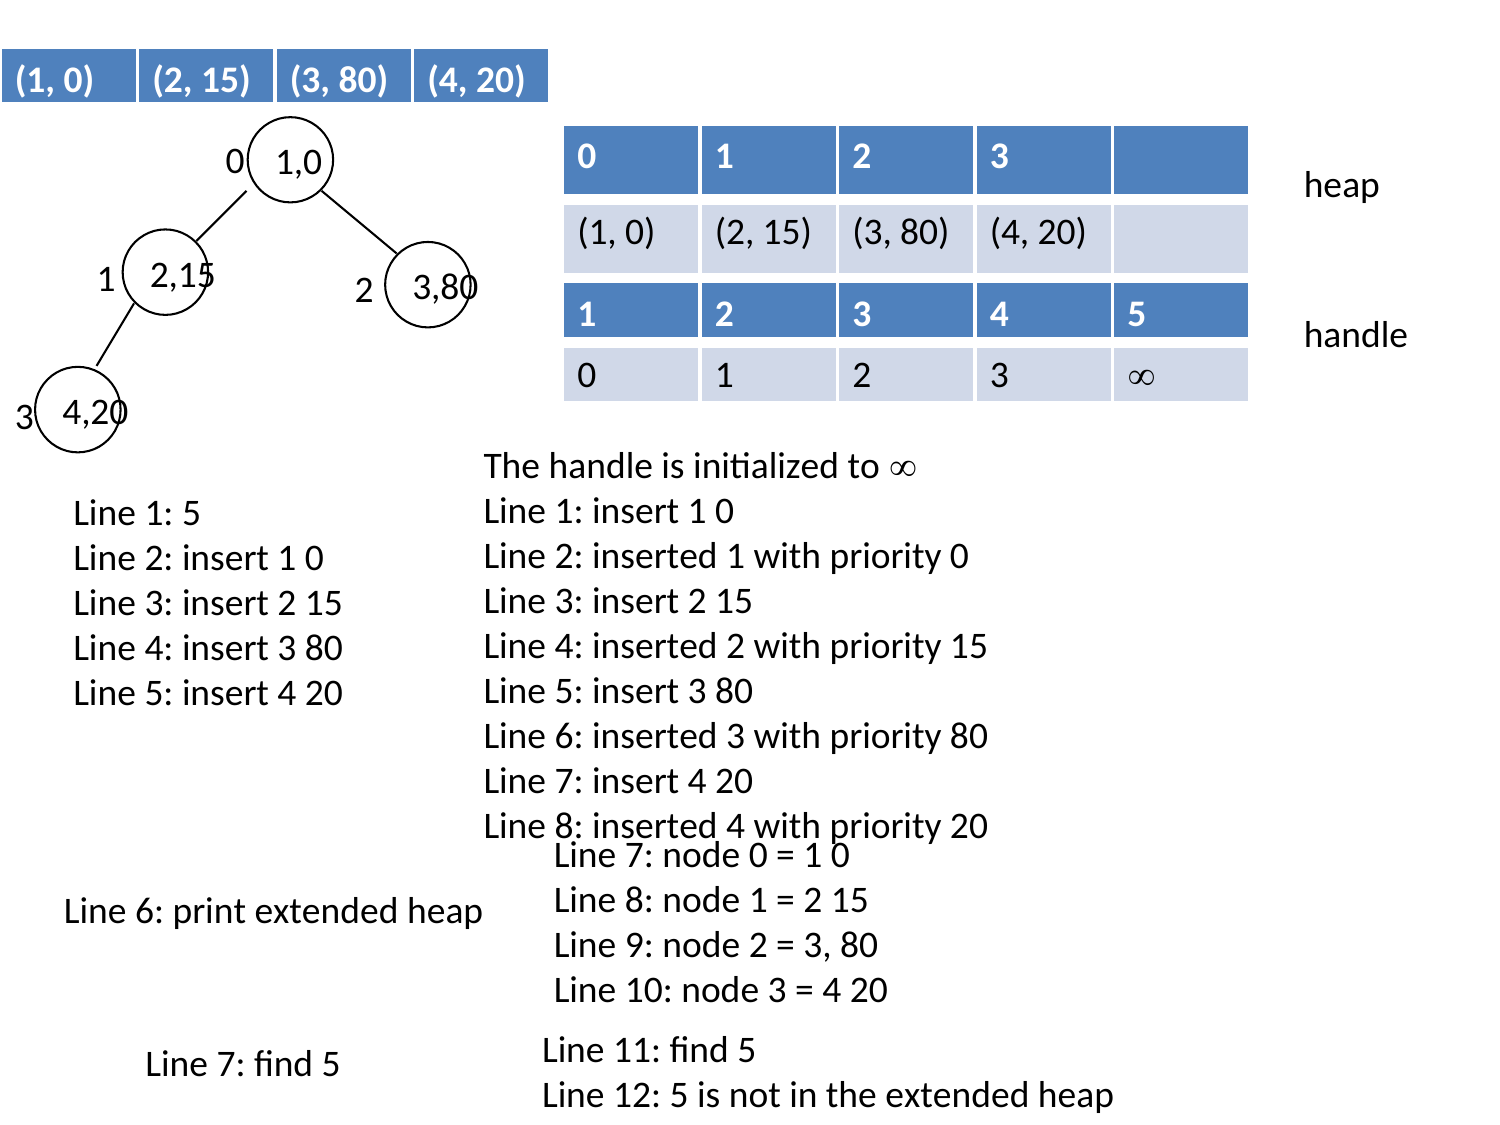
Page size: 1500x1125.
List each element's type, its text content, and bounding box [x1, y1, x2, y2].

table_header 2 [839, 126, 973, 194]
table_cell 0 [564, 348, 698, 401]
table_header 4 [977, 283, 1111, 337]
text_box Line 6: print extended heap [49, 878, 499, 940]
table_cell 1 [702, 348, 836, 401]
text_box handle [1288, 302, 1465, 364]
table_cell (4, 20) [977, 205, 1111, 273]
text_box 1,0 [260, 117, 334, 203]
table_cell (3, 80) [839, 205, 973, 273]
table_header (1, 0) [2, 49, 136, 102]
table_header 2 [702, 283, 836, 337]
text_box 2,15 [131, 229, 208, 315]
text_box Line 7: find 5 [130, 1031, 356, 1092]
table_cell (2, 15) [702, 205, 836, 273]
text_box 2 [339, 257, 422, 319]
table_cell (1, 0) [564, 205, 698, 273]
table_header 0 [564, 126, 698, 194]
text_box Line 7: node 0 = 1 0 Line 8: node 1 = 2 15 Line 9: node 2 = 3, 80 Line 10: node 3 = 4 20 [539, 822, 1290, 1018]
table_cell 3 [977, 348, 1111, 401]
table_cell  [1114, 348, 1248, 401]
table_cell 2 [839, 348, 973, 401]
table_header 5 [1114, 283, 1248, 337]
table_header (3, 80) [277, 49, 411, 102]
text_box 0 [210, 128, 293, 190]
text_box 1 [81, 246, 165, 307]
table_header 3 [839, 283, 973, 337]
text_box 3 [0, 384, 83, 446]
text_box 3,80 [395, 241, 470, 328]
text_box Line 11: find 5 Line 12: 5 is not in the extended heap [527, 1017, 1278, 1123]
text_box heap [1288, 152, 1465, 213]
text_box 3,80 [463, 277, 471, 297]
text_box The handle is initialized to  Line 1: insert 1 0 Line 2: inserted 1 with priority 0 Line 3: insert 2 15 Line 4: inserted 2 with priority 15 Line 5: insert 3 80 Line 6: inserted 3 with priority 80 Line 7: insert 4 20 Line 8: inserted 4 with priority 20 [468, 433, 1219, 854]
table_header (4, 20) [414, 49, 548, 102]
text_box 4,20 [113, 402, 121, 422]
text_box Line 1: 5 Line 2: insert 1 0 Line 3: insert 2 15 Line 4: insert 3 80 Line 5: insert 4 20 [58, 480, 411, 766]
table_header 1 [702, 126, 836, 194]
table_header 3 [977, 126, 1111, 194]
table_header [1114, 126, 1248, 194]
table_cell [1114, 205, 1248, 273]
table_header 1 [564, 283, 698, 337]
table_header (2, 15) [139, 49, 273, 102]
text_box 4,20 [43, 366, 120, 453]
